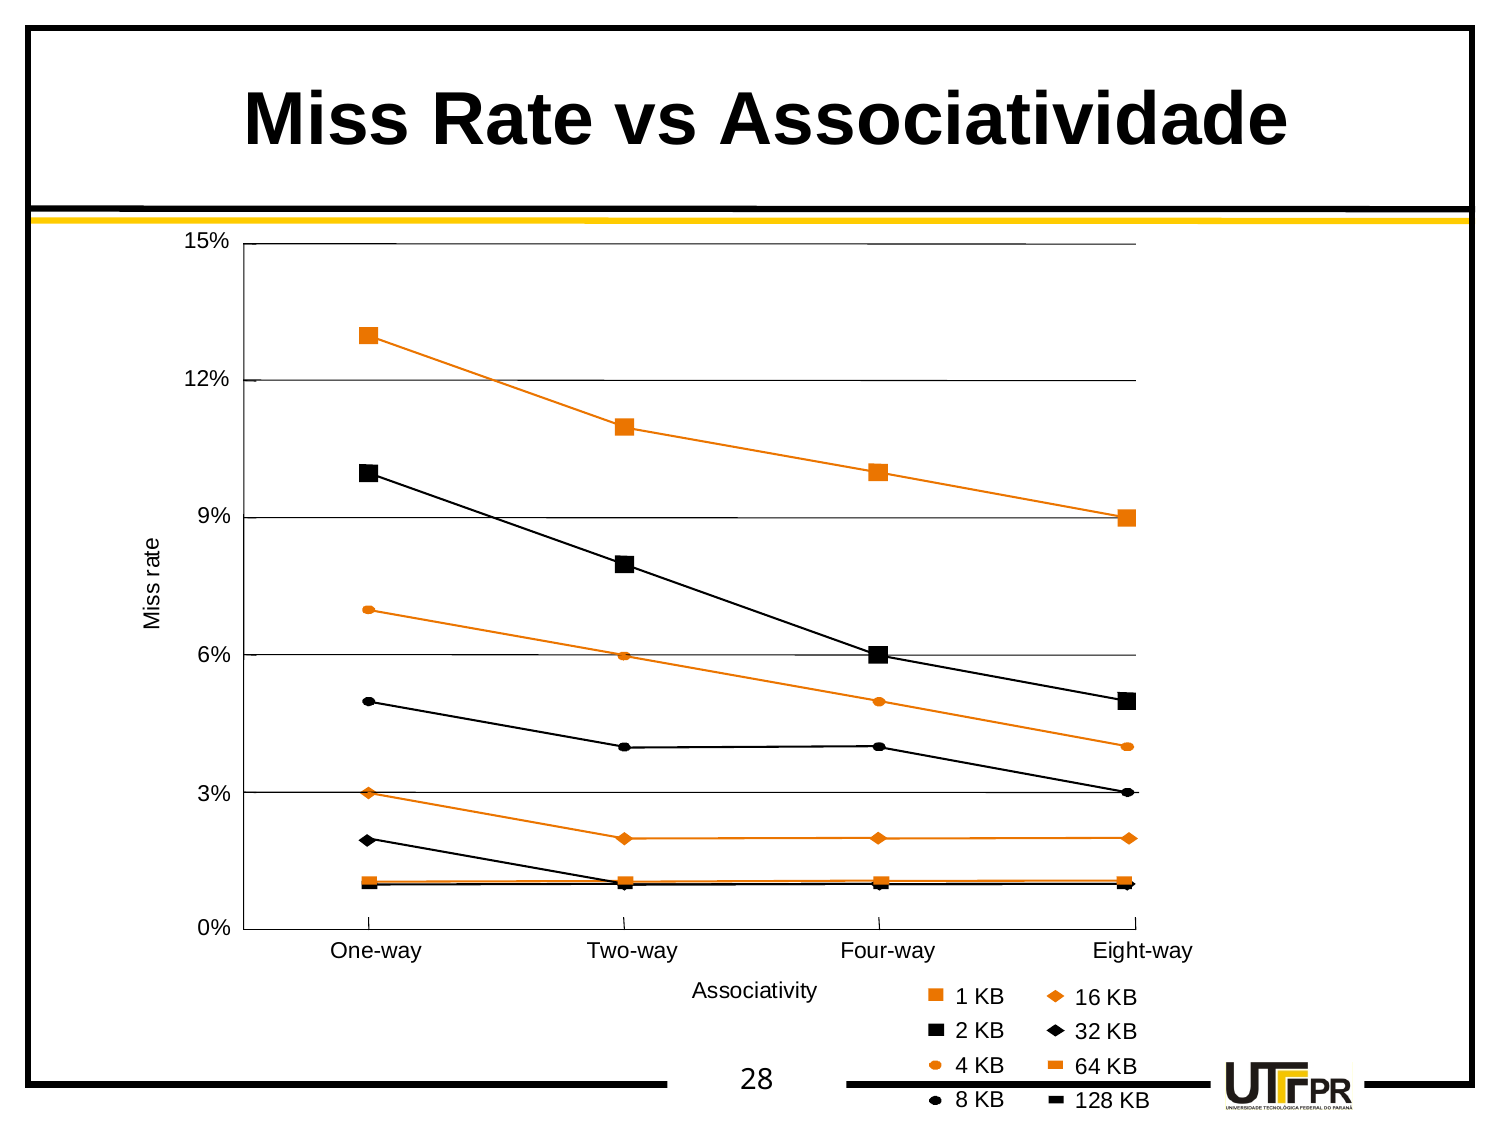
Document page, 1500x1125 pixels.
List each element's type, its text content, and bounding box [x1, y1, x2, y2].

text_box - [1144, 935, 1152, 964]
text_box n [348, 935, 361, 964]
text_box 1 [183, 363, 196, 391]
text_box F [840, 935, 854, 964]
text_box B [989, 1085, 1005, 1113]
picture [1225, 1062, 1353, 1110]
text_box [362, 605, 376, 615]
text_box [1046, 989, 1065, 1003]
text_box % [210, 500, 232, 529]
text_box [359, 793, 374, 800]
text_box o [729, 975, 742, 1003]
text_box w [381, 948, 397, 964]
text_box w [637, 948, 653, 964]
text_box s [136, 582, 164, 595]
text_box a [653, 935, 666, 964]
text_box t [1138, 935, 1144, 946]
text_box 4 [1088, 1051, 1101, 1079]
text_box [871, 876, 890, 891]
text_box 1 [183, 225, 196, 254]
text_box [618, 832, 632, 837]
text_box [614, 418, 635, 436]
text_box g [1112, 935, 1125, 964]
text_box a [759, 975, 771, 1003]
text_box [1046, 1024, 1066, 1037]
text_box i [778, 975, 783, 1003]
text_box B [989, 1050, 1005, 1079]
text_box [929, 1060, 942, 1070]
text_box y [805, 987, 810, 1003]
text_box E [1092, 935, 1107, 964]
text_box r [879, 935, 887, 964]
text_box 4 [955, 1050, 969, 1079]
text_box u [866, 935, 879, 964]
text_box a [1168, 935, 1181, 964]
text_box w [600, 948, 616, 964]
text_box K [974, 1016, 989, 1044]
text_box 2 [955, 1016, 969, 1044]
text_box h [1125, 935, 1138, 964]
text_box [618, 747, 631, 752]
text_box [1121, 794, 1134, 798]
text_box 6 [1074, 1051, 1088, 1079]
text_box O [330, 935, 348, 964]
text_box [874, 697, 886, 701]
text_box 2 [1088, 1016, 1101, 1045]
text_box v [783, 987, 794, 1003]
text_box i [136, 607, 164, 611]
text_box K [974, 981, 989, 1010]
text_box e [135, 537, 164, 551]
text_box B [1122, 982, 1138, 1010]
text_box [1047, 1095, 1064, 1104]
text_box [873, 742, 886, 747]
text_box M [136, 611, 164, 631]
text_box [1120, 832, 1138, 845]
text_box 2 [196, 363, 209, 391]
text_box w [600, 935, 616, 956]
text_box K [1106, 982, 1122, 1010]
text_box [927, 988, 944, 1001]
text_box i [1107, 935, 1112, 964]
text_box e [361, 935, 373, 964]
text_box c [742, 975, 754, 1003]
text_box K [974, 1085, 989, 1113]
text_box 2 [1088, 1085, 1100, 1114]
text_box % [210, 778, 232, 806]
text_box a [397, 935, 410, 964]
text_box A [691, 993, 706, 1003]
text_box o [616, 935, 629, 964]
text_box w [381, 935, 397, 956]
text_box 5 [196, 225, 209, 254]
text_box K [1119, 1085, 1134, 1114]
text_box r [136, 570, 164, 578]
text_box K [1106, 1051, 1122, 1079]
text_box 6 [197, 639, 210, 668]
text_box [872, 701, 885, 707]
text_box t [771, 975, 778, 1003]
text_box K [974, 1050, 989, 1079]
text_box % [210, 639, 232, 668]
text_box y [924, 935, 936, 964]
text_box 8 [1100, 1085, 1114, 1114]
text_box 3 [1074, 1016, 1088, 1045]
text_box - [887, 935, 894, 964]
text_box t [799, 975, 805, 1003]
text_box y [1181, 935, 1194, 964]
text_box [362, 697, 376, 707]
text_box 9 [197, 500, 210, 529]
text_box [614, 555, 635, 574]
text_box B [1134, 1085, 1151, 1114]
text_box 1 [1074, 982, 1088, 1010]
text_box w [1152, 948, 1168, 964]
text_box B [989, 1016, 1005, 1044]
text_box B [1122, 1016, 1138, 1045]
text_box t [1138, 947, 1144, 964]
text_box B [1122, 1051, 1138, 1079]
text_box - [629, 935, 637, 964]
text_box 0 [197, 912, 210, 940]
text_box 8 [955, 1085, 969, 1113]
text_box [615, 876, 634, 891]
text_box 6 [1088, 982, 1101, 1010]
text_box [619, 742, 631, 746]
text_box i [754, 975, 759, 1003]
text_box [617, 656, 630, 661]
text_box y [924, 950, 928, 961]
text_box s [136, 595, 164, 607]
text_box o [857, 947, 864, 957]
text_box [1116, 509, 1136, 527]
text_box w [637, 935, 653, 956]
text_box [1116, 691, 1136, 710]
text_box 3 [197, 778, 210, 806]
text_box - [373, 935, 381, 964]
text_box [929, 1095, 942, 1105]
text_box s [706, 975, 718, 1003]
title Miss Rate vs Associatividade [29, 30, 1477, 207]
text_box s [718, 975, 729, 1003]
text_box [928, 1023, 945, 1036]
text_box % [210, 912, 232, 940]
text_box B [989, 981, 1005, 1010]
text_box [358, 834, 376, 847]
text_box t [136, 551, 164, 558]
text_box o [854, 935, 866, 964]
text_box y [666, 935, 679, 964]
text_box a [911, 935, 924, 964]
text_box % [209, 225, 230, 254]
text_box 1 [955, 981, 969, 1010]
text_box [1116, 876, 1136, 891]
text_box [869, 839, 886, 845]
text_box [361, 876, 378, 890]
text_box [1120, 742, 1135, 751]
text_box v [783, 975, 794, 996]
text_box 1 [1074, 1085, 1088, 1114]
text_box i [794, 975, 799, 1003]
text_box % [209, 363, 230, 391]
text_box [359, 463, 379, 483]
text_box [616, 839, 632, 846]
text_box A [696, 984, 702, 992]
text_box [868, 463, 888, 482]
text_box A [691, 975, 706, 997]
text_box y [410, 935, 423, 964]
text_box K [1106, 1016, 1122, 1045]
text_box [868, 646, 888, 664]
text_box a [136, 558, 164, 569]
text_box [1047, 1060, 1063, 1069]
text_box y [805, 975, 818, 1003]
text_box [362, 786, 375, 791]
text_box [872, 831, 886, 837]
text_box [359, 327, 379, 345]
text_box w [894, 935, 911, 964]
text_box T [586, 935, 600, 964]
text_box w [1152, 935, 1168, 956]
